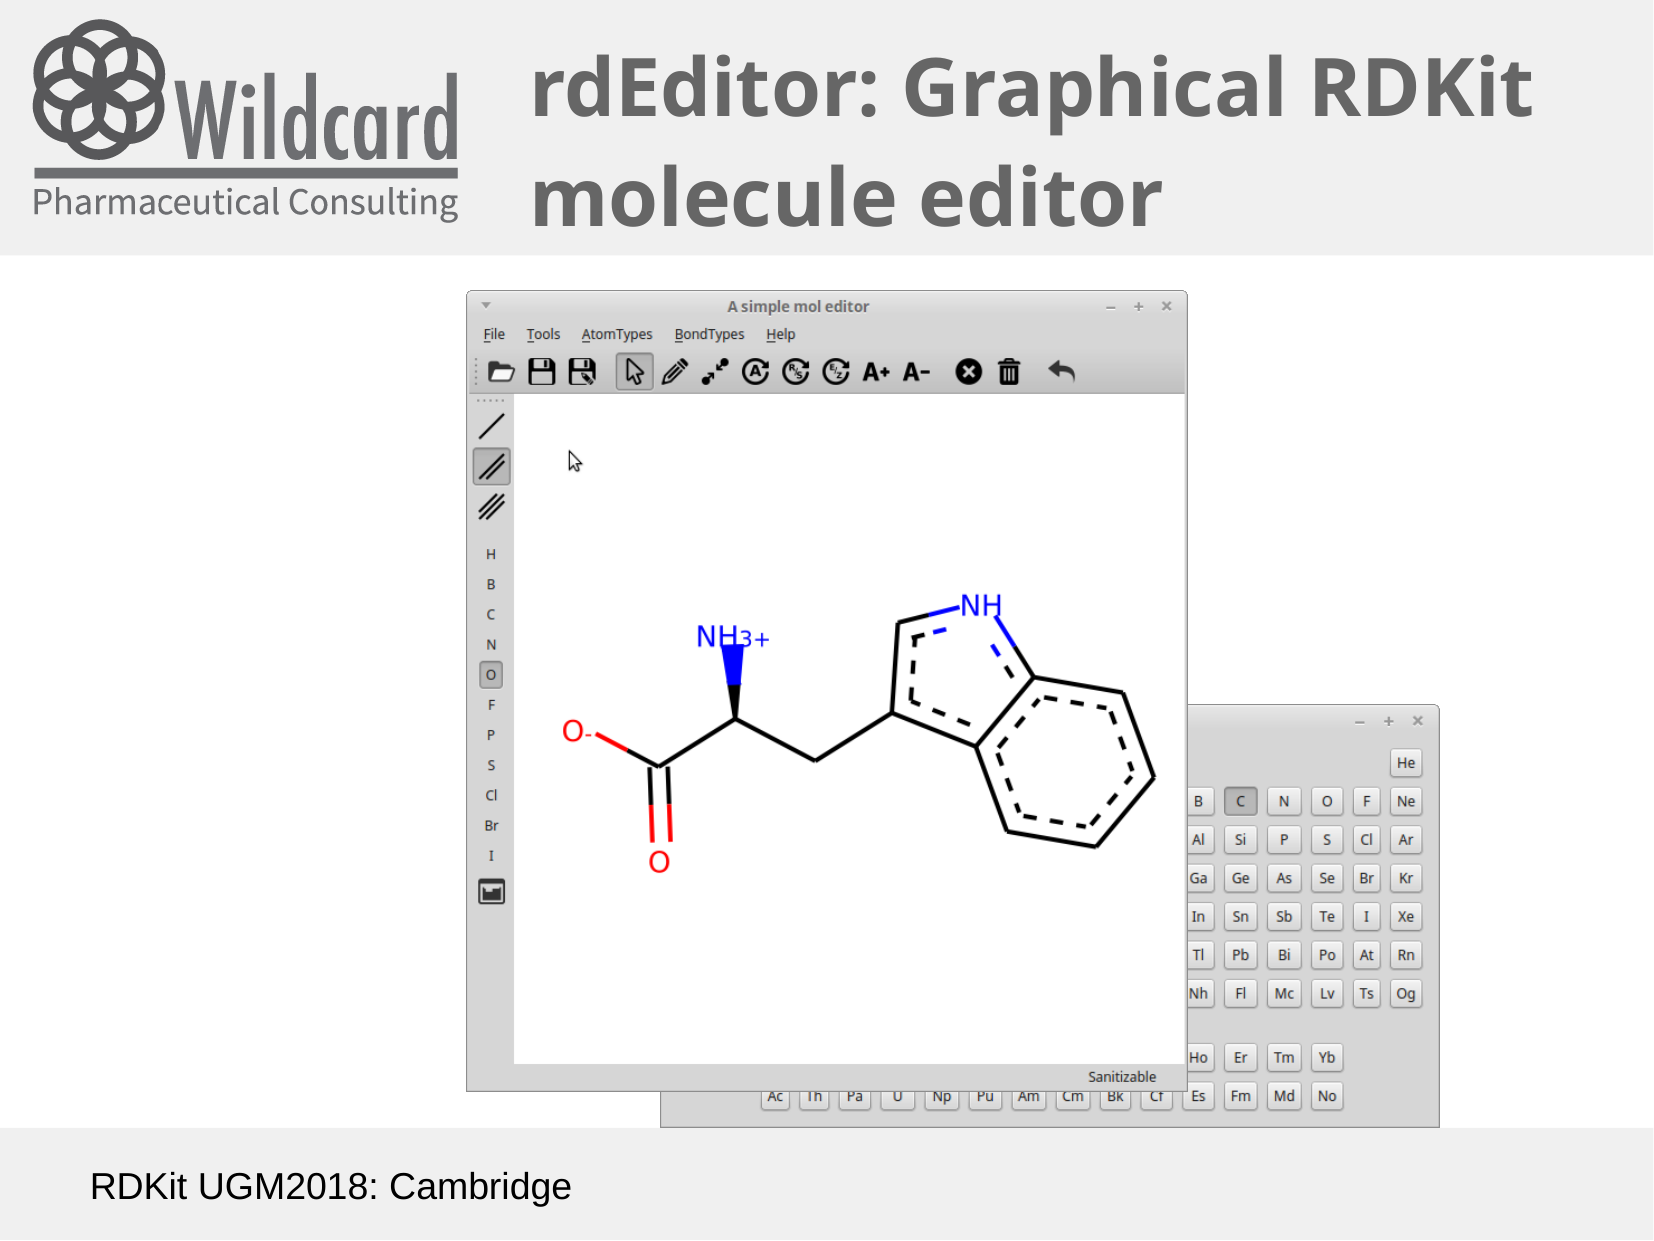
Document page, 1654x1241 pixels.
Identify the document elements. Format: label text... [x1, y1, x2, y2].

title rdEditor: Graphical RDKit molecule editor [529, 46, 1571, 235]
picture [466, 290, 1440, 1128]
picture [0, 0, 479, 241]
text_box RDKit UGM2018: Cambridge [75, 1158, 588, 1216]
